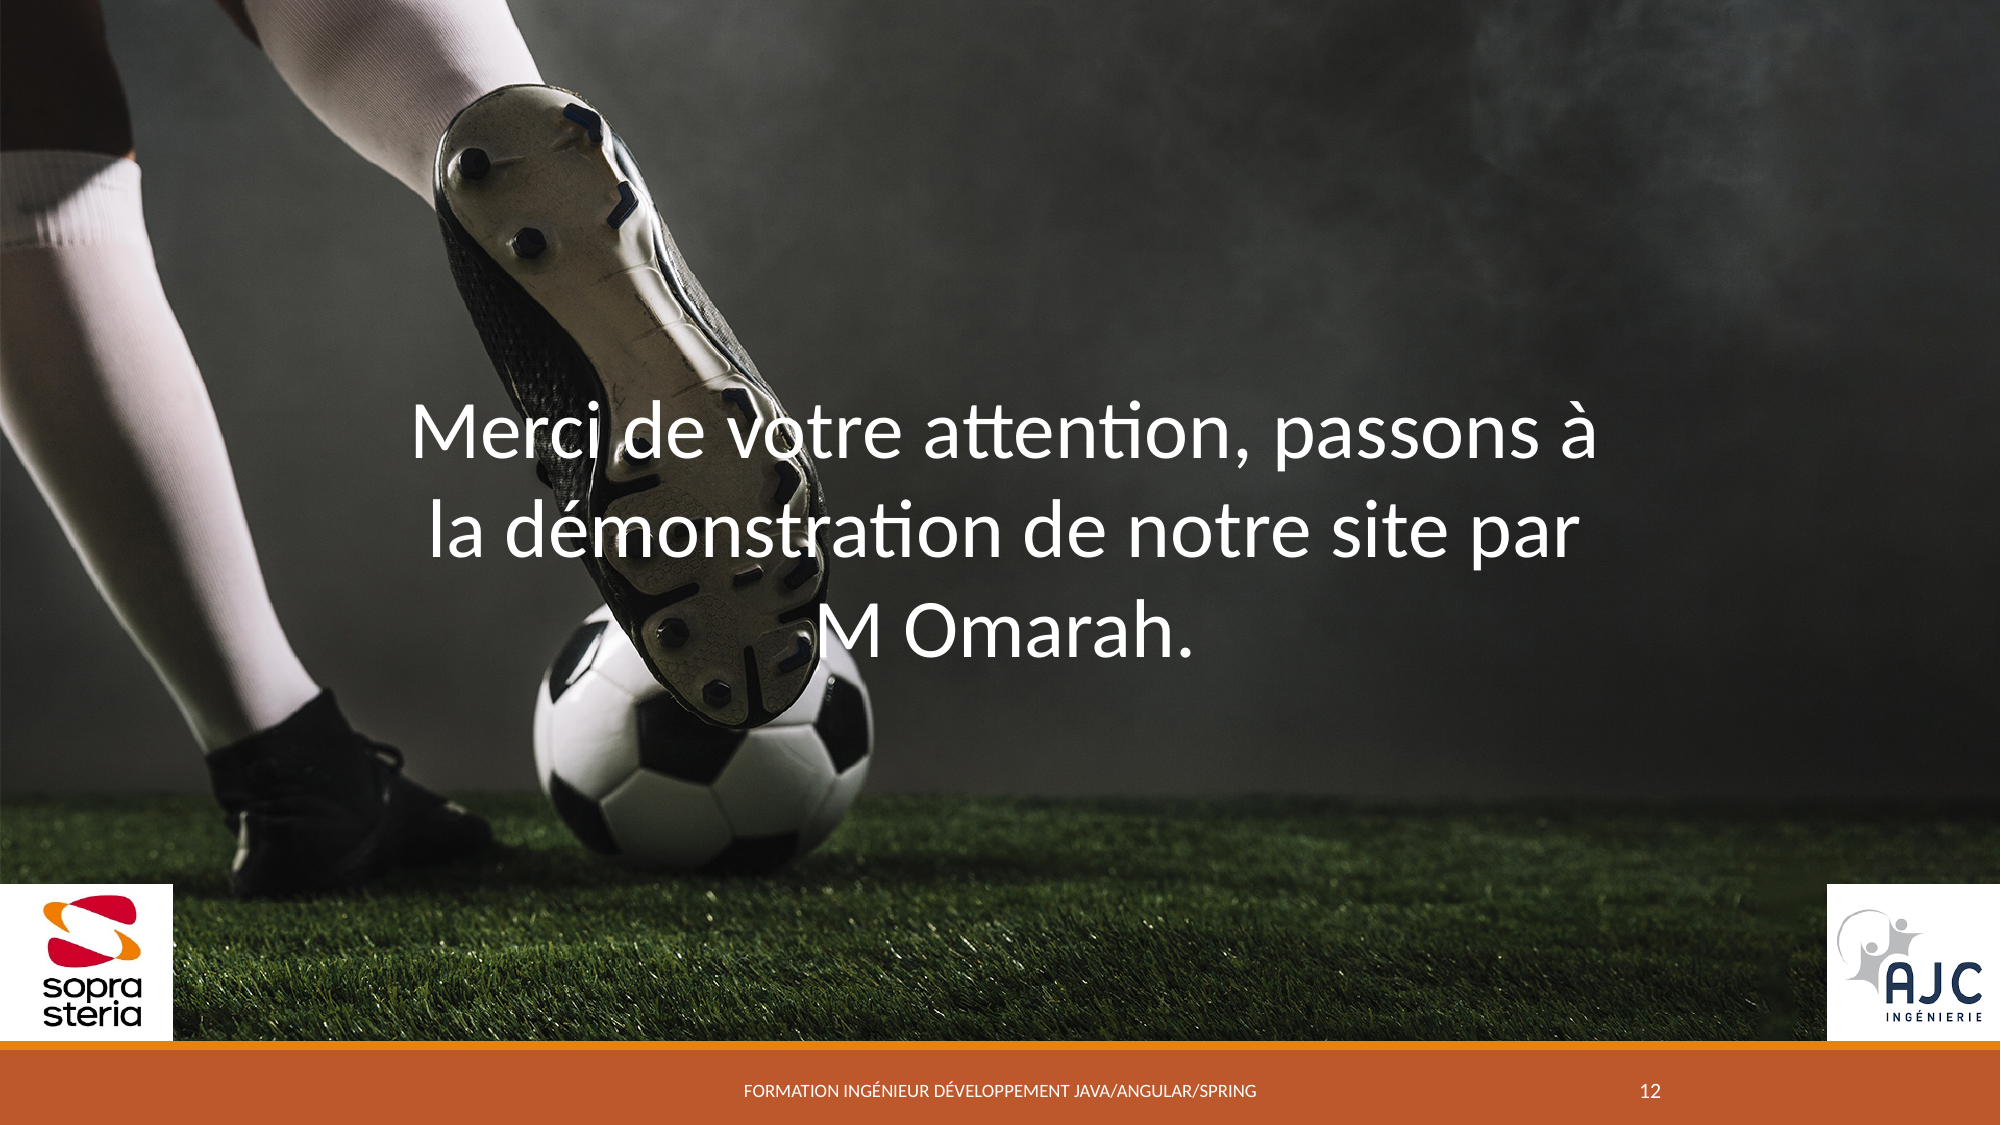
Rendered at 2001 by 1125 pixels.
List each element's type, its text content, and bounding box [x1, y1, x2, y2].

picture [0, 0, 2000, 1041]
text_box Merci de votre attention, passons à la démonstration de notre site par M Omarah. [384, 367, 1626, 686]
text_box [1624, 1059, 1840, 1120]
text_box Formation Ingénieur Développement JAVA/ANGULAR/SPRING [604, 1059, 1396, 1120]
